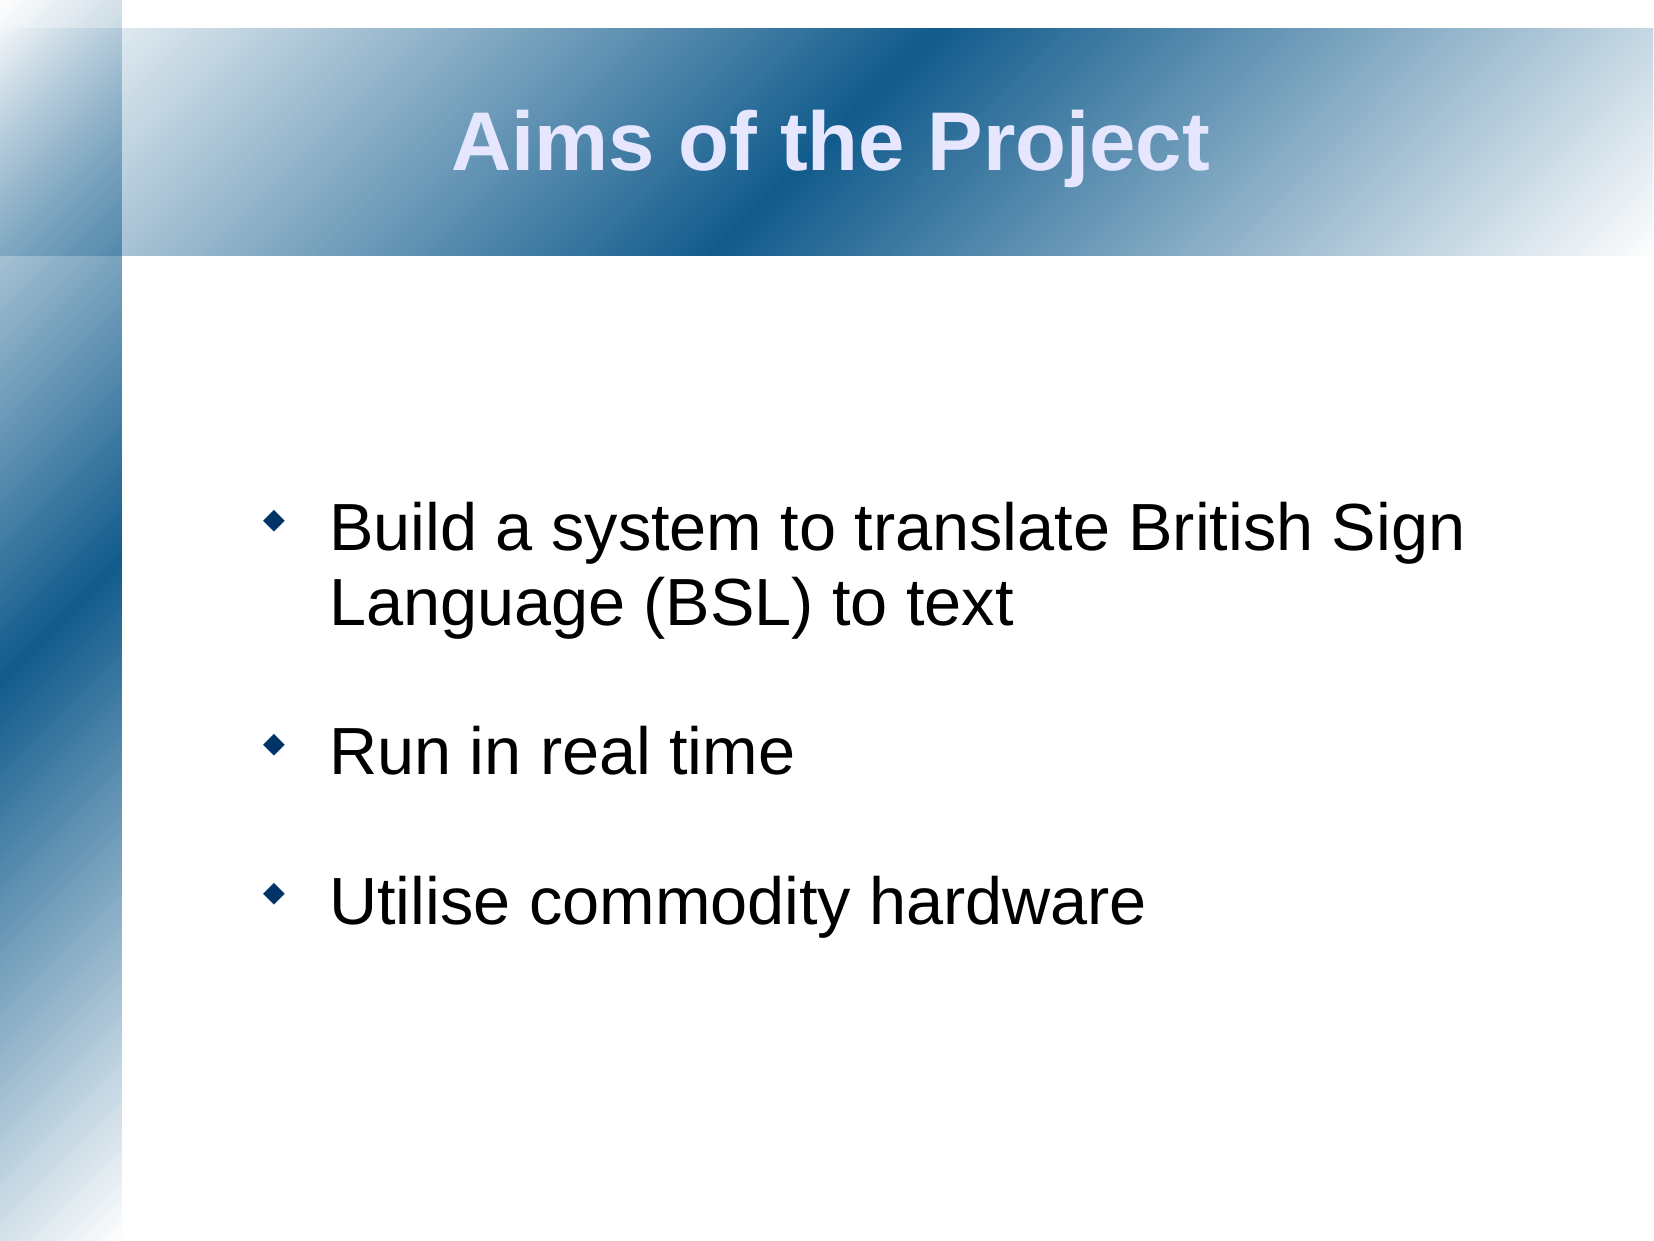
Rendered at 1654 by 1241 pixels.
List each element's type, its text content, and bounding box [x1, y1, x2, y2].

list Build a system to translate British Sign Language (BSL) to text Run in real time Utilise commodity hardware [258, 265, 1633, 999]
title Aims of the Project [125, 37, 1538, 246]
